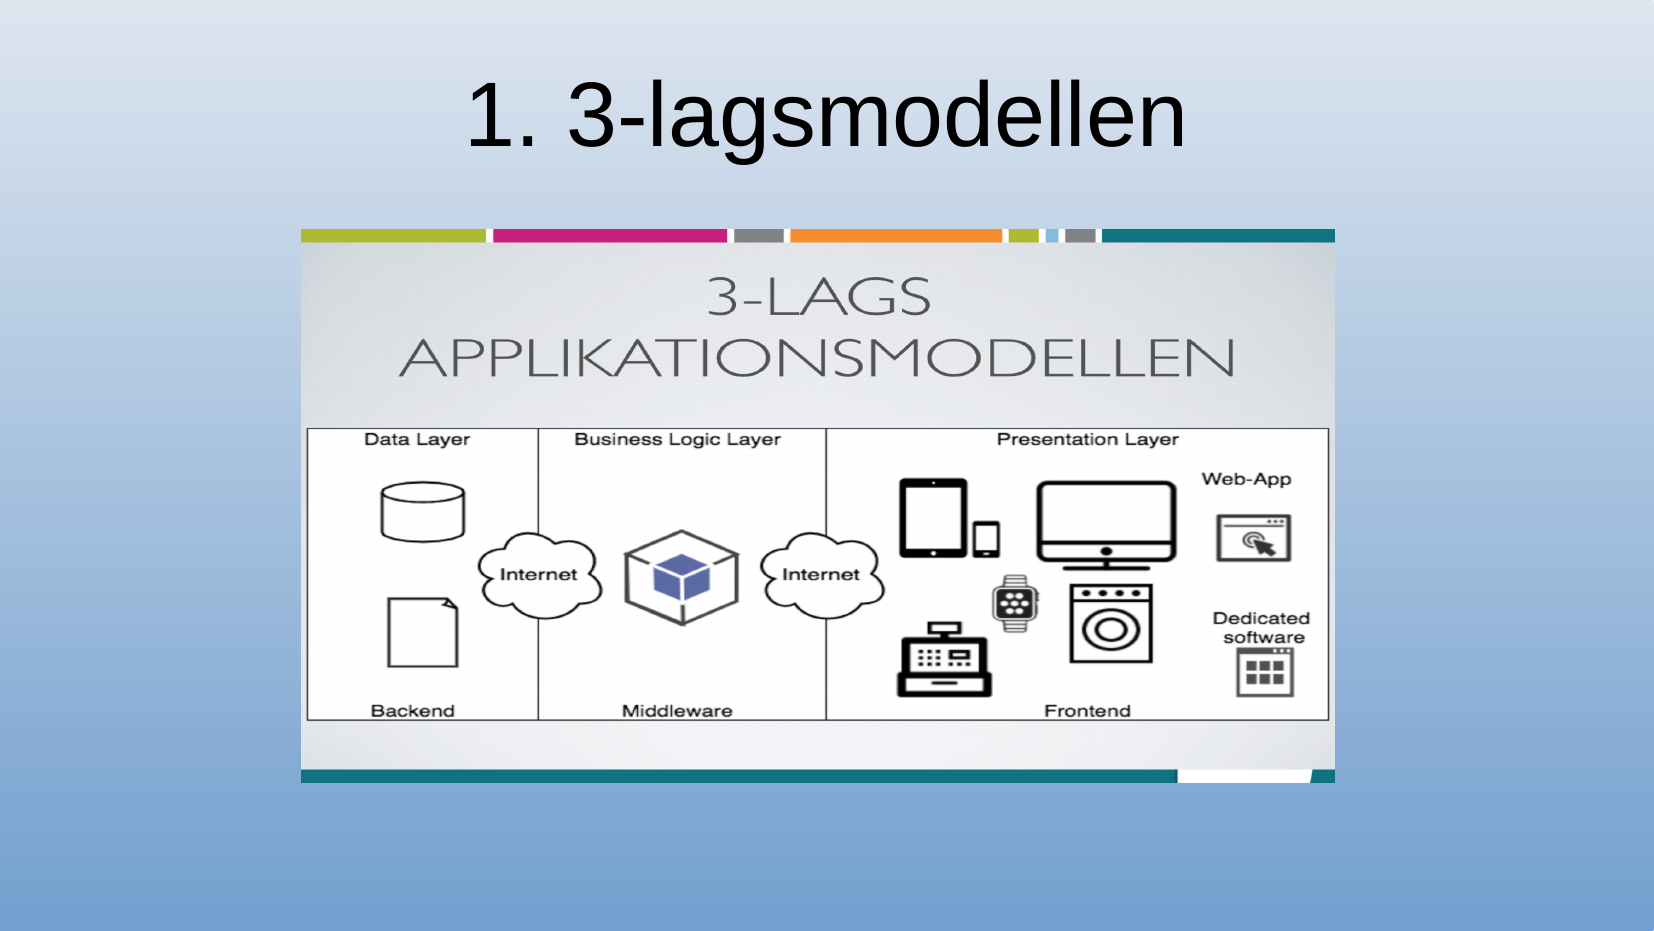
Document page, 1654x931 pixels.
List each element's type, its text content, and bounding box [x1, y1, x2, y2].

title 1. 3-lagsmodellen [82, 37, 1571, 193]
picture [301, 229, 1335, 783]
